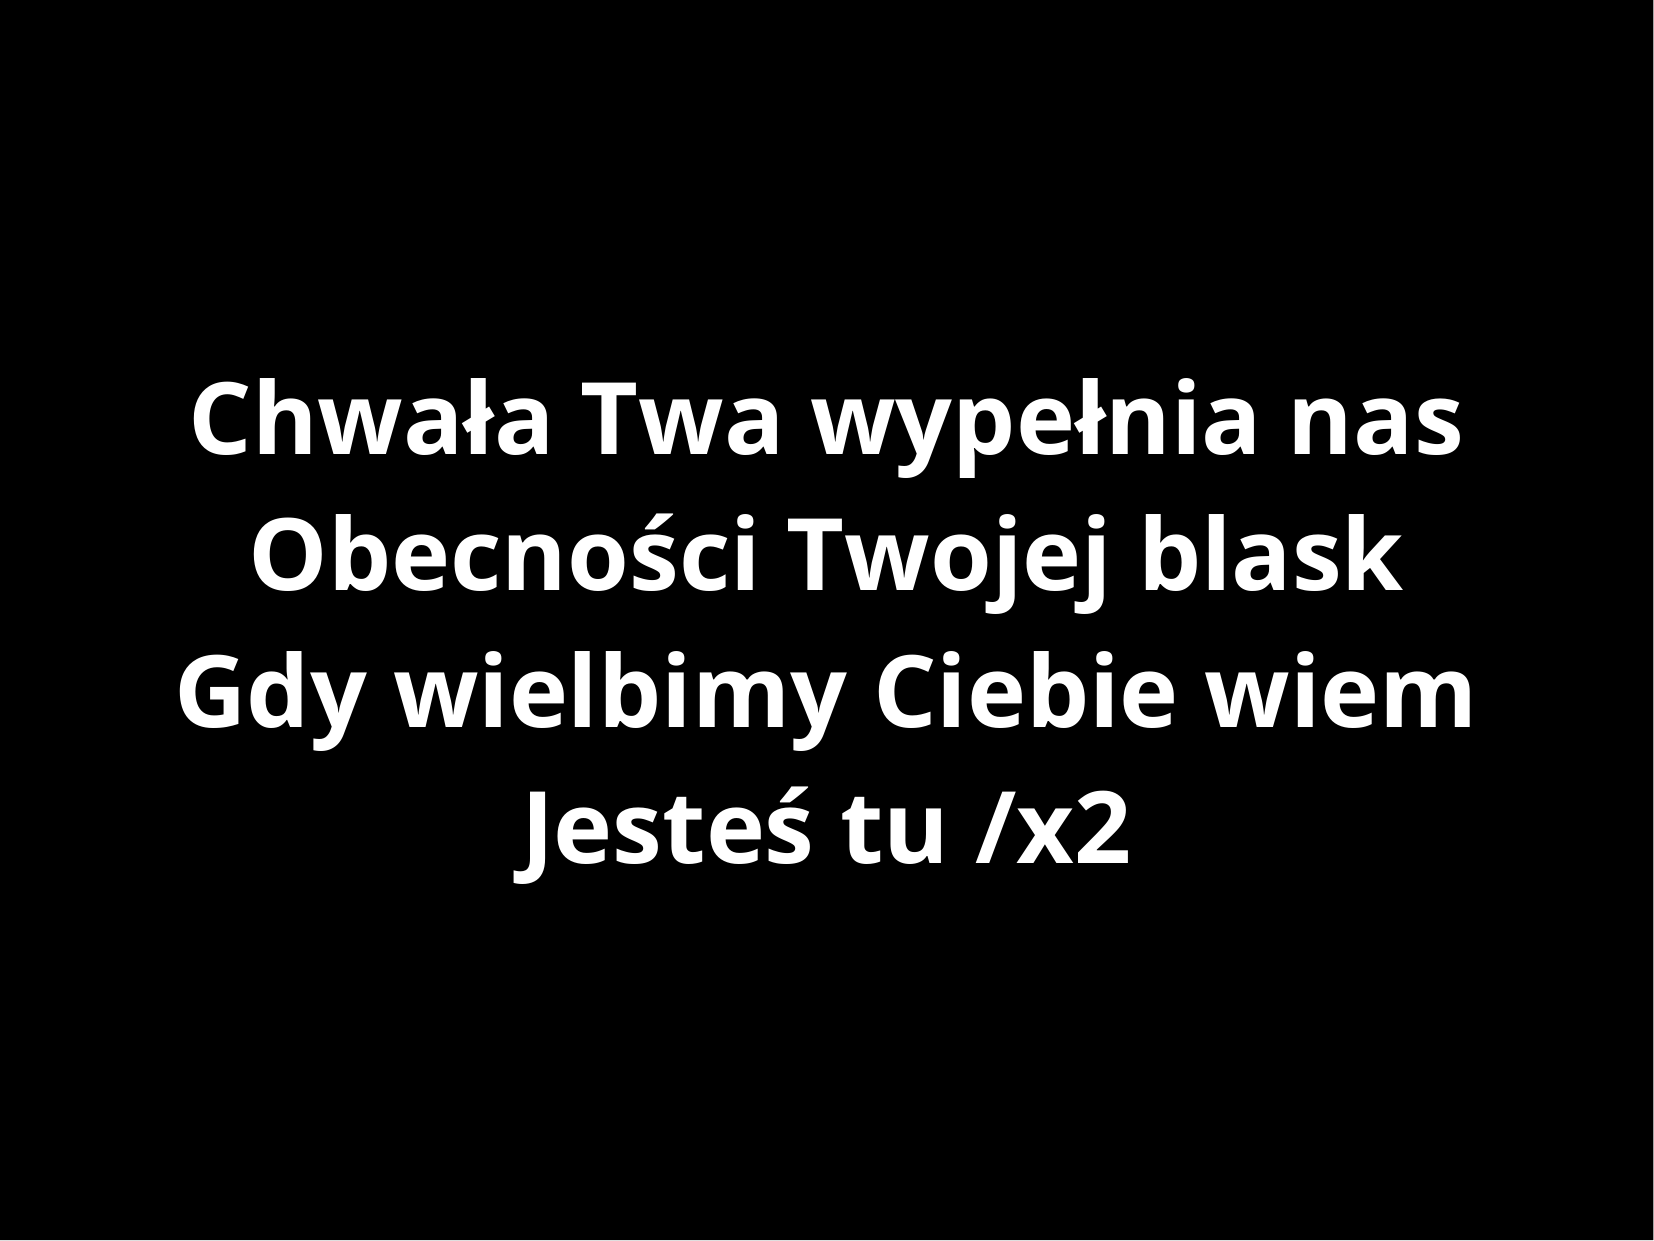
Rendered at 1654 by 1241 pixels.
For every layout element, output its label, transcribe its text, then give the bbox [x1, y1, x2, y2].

title Chwała Twa wypełnia nas Obecności Twojej blask Gdy wielbimy Ciebie wiem Jesteś tu /x2 [0, 0, 1654, 1241]
